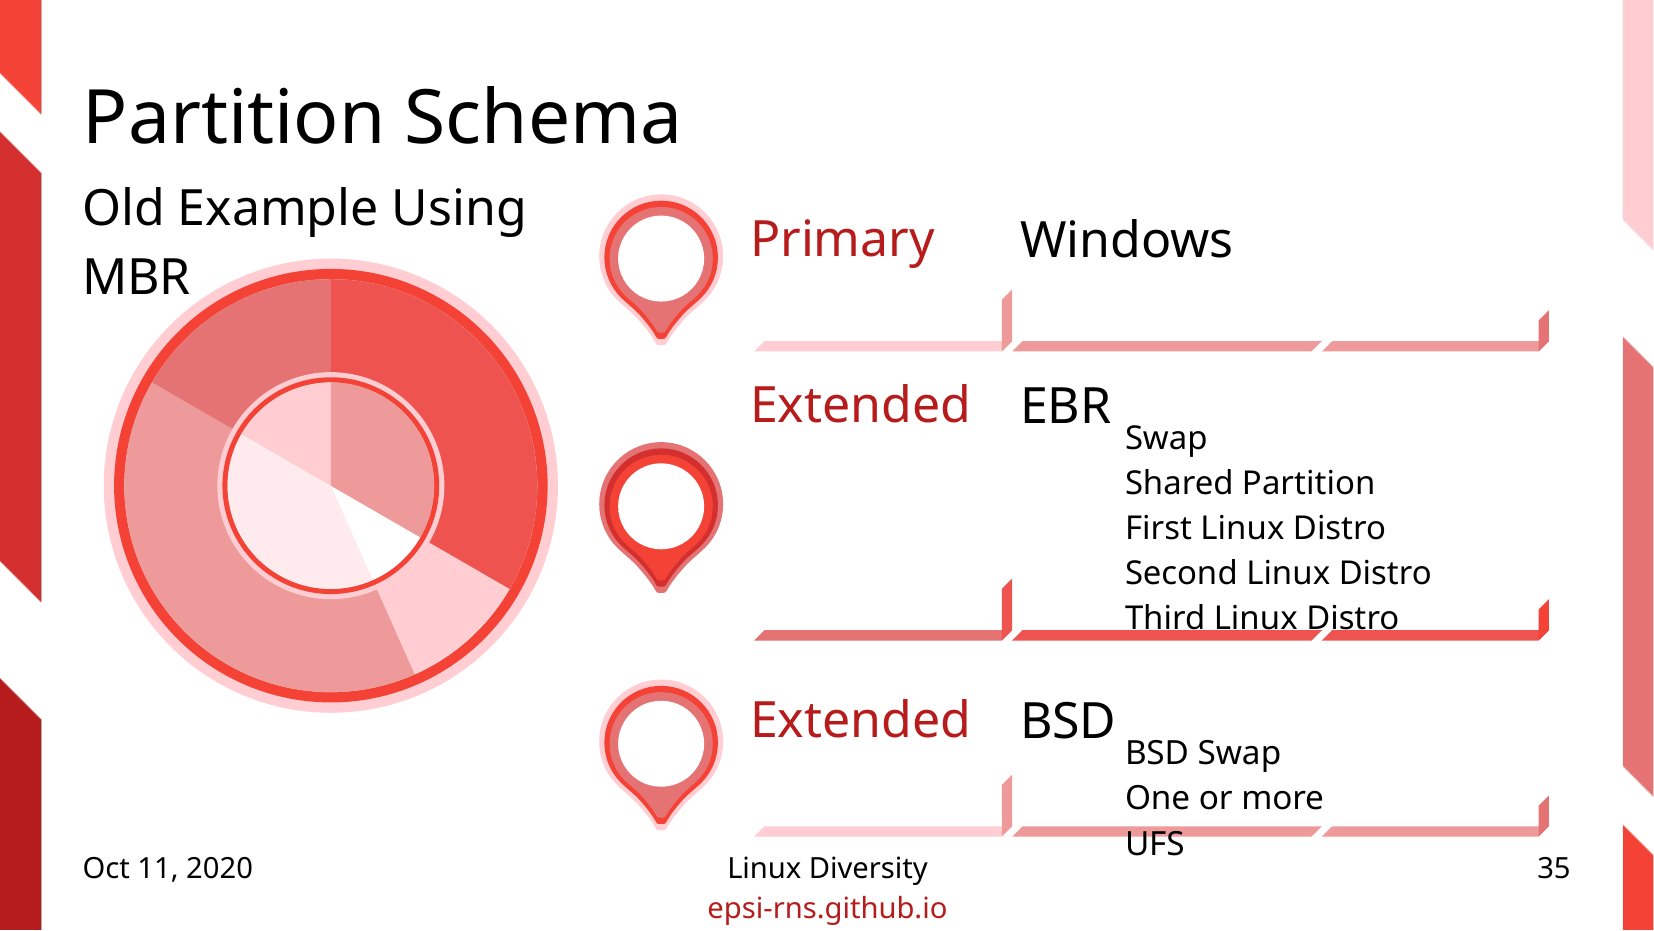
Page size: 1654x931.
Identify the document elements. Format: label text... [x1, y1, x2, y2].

list BSD Swap One or more UFS [1125, 728, 1381, 866]
picture [0, 0, 1654, 931]
list Primary [750, 202, 1006, 339]
list Extended [750, 368, 1006, 506]
list BSD [1020, 685, 1276, 822]
list EBR [1020, 370, 1276, 507]
list Windows [1020, 203, 1276, 341]
list Swap Shared Partition First Linux Distro Second Linux Distro Third Linux Distro [1125, 413, 1441, 639]
list Extended [750, 683, 1006, 821]
